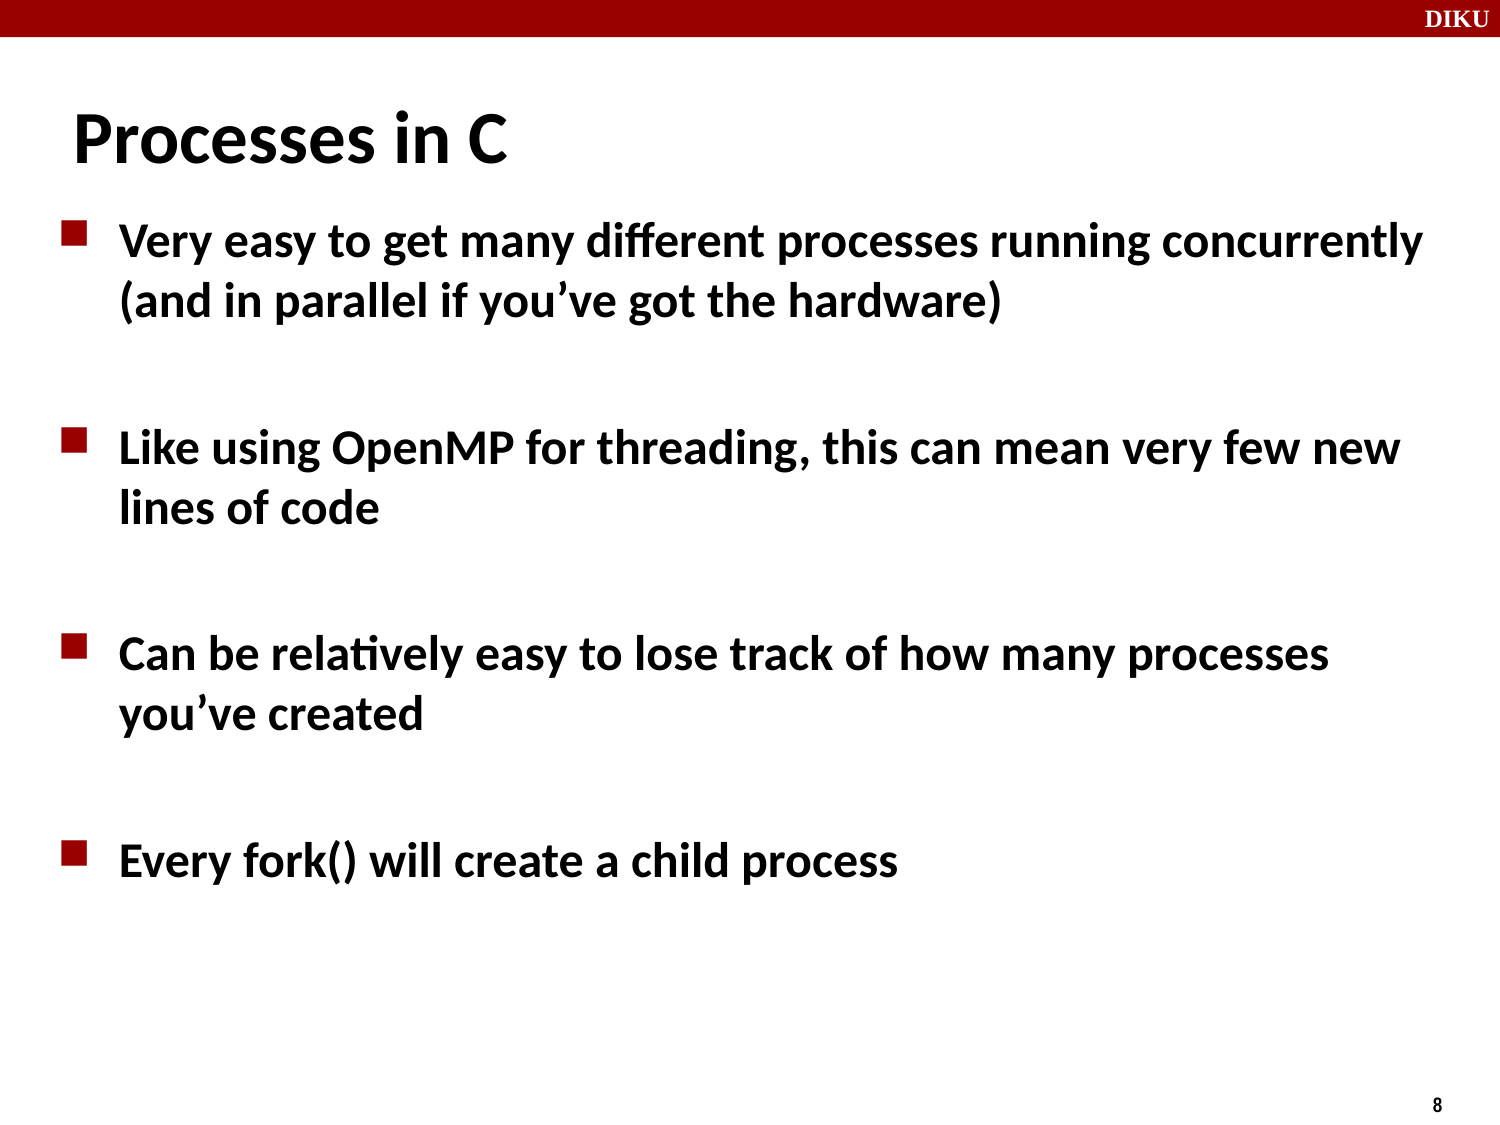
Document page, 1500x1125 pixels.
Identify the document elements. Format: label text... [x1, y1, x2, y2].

text_box Very easy to get many different processes running concurrently (and in parallel if you’ve got the hardware) Like using OpenMP for threading, this can mean very few new lines of code Can be relatively easy to lose track of how many processes you’ve created Every fork() will create a child process [47, 200, 1463, 1078]
text_box Processes in C [58, 71, 1304, 197]
